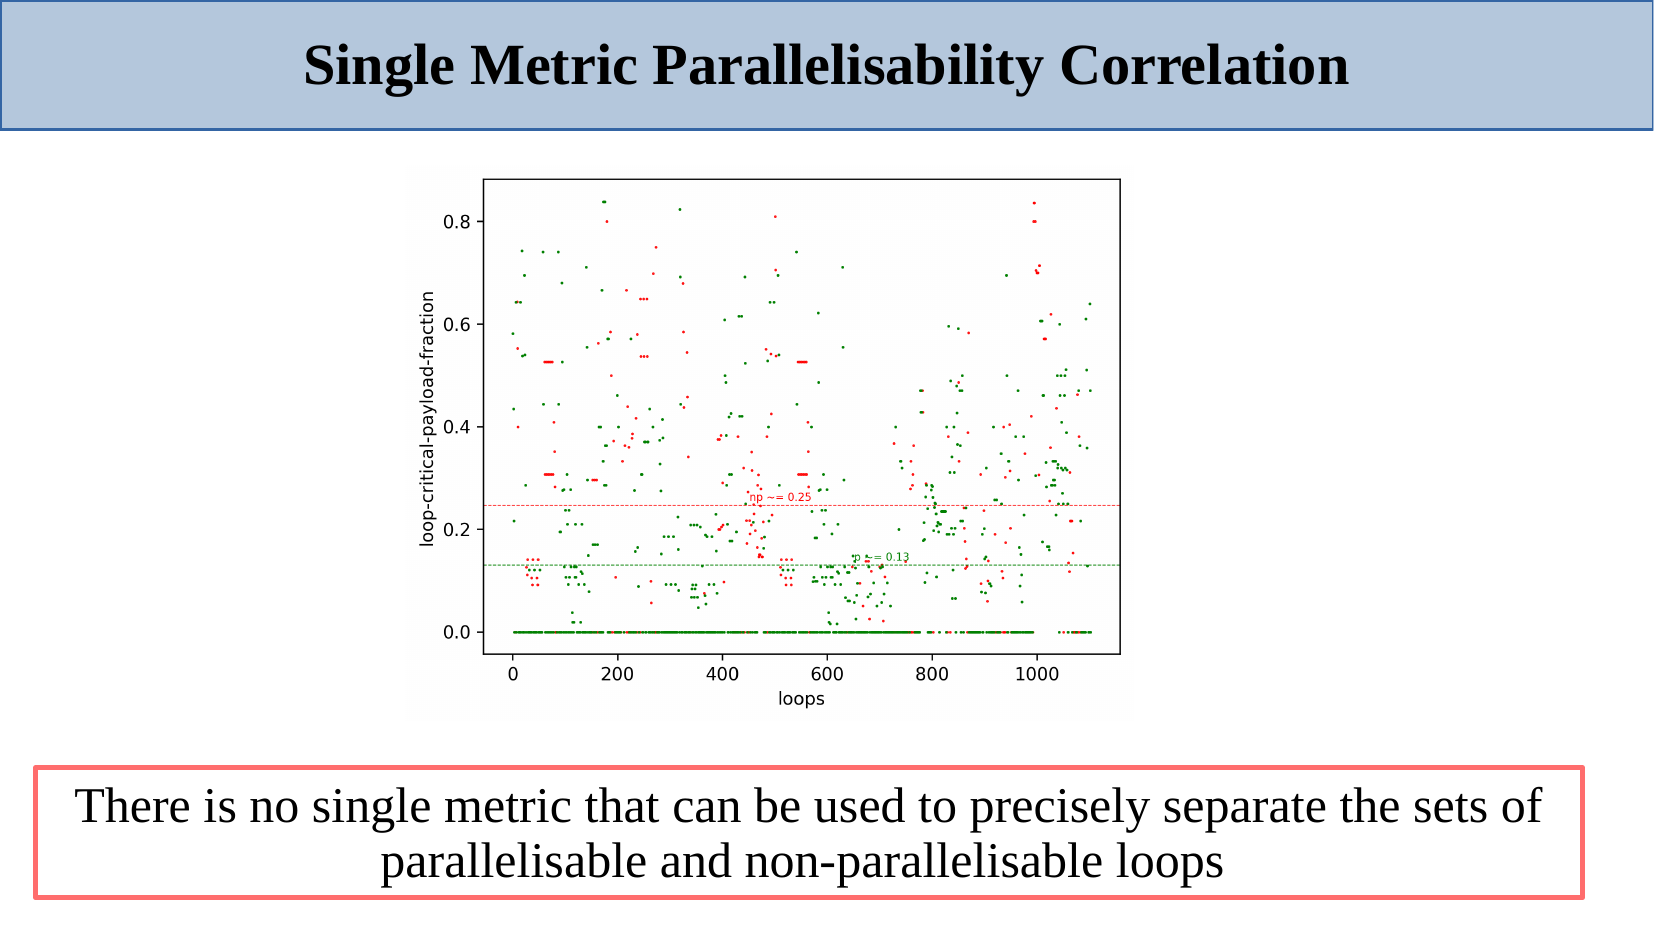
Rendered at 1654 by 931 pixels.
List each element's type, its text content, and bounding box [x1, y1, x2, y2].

picture [405, 165, 1134, 721]
text_box There is no single metric that can be used to precisely separate the sets of parallelisable and non-parallelisable loops [35, 767, 1583, 898]
title Single Metric Parallelisability Correlation [0, 0, 1654, 130]
